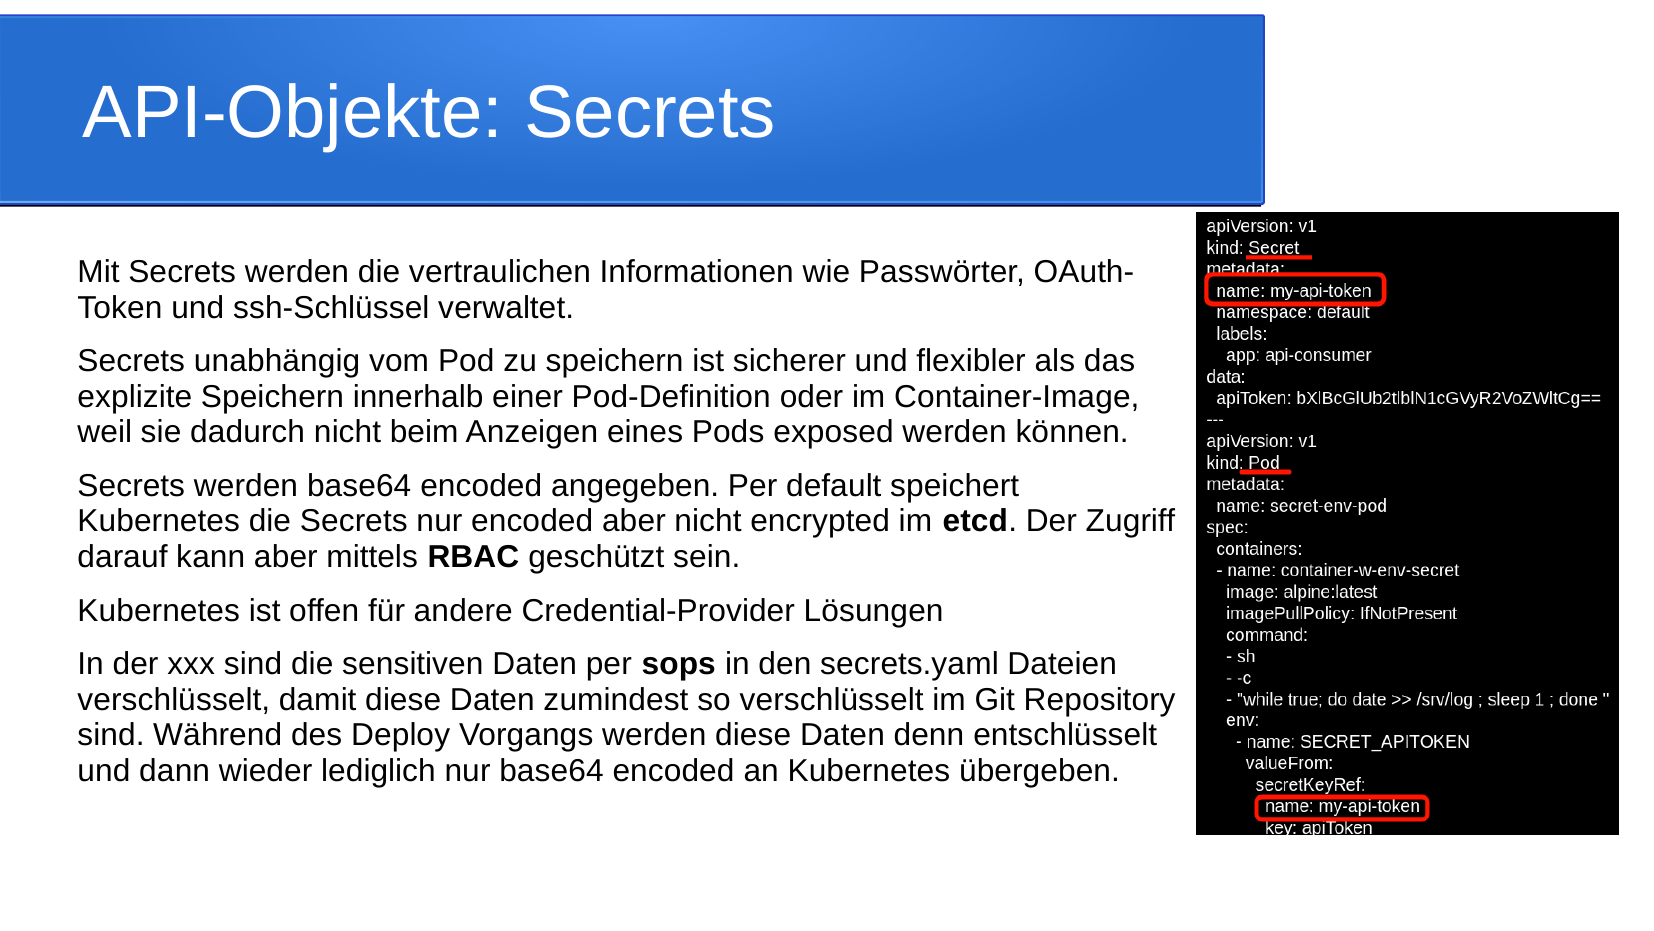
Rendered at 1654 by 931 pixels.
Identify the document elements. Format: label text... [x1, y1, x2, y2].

list Mit Secrets werden die vertraulichen Informationen wie Passwörter, OAuth-Token und ssh-Schlüssel verwaltet. Secrets unabhängig vom Pod zu speichern ist sicherer und flexibler als das explizite Speichern innerhalb einer Pod-Definition oder im Container-Image, weil sie dadurch nicht beim Anzeigen eines Pods exposed werden können. Secrets werden base64 encoded angegeben. Per default speichert Kubernetes die Secrets nur encoded aber nicht encrypted im etcd. Der Zugriff darauf kann aber mittels RBAC geschützt sein. Kubernetes ist offen für andere Credential-Provider Lösungen In der xxx sind die sensitiven Daten per sops in den secrets.yaml Dateien verschlüsselt, damit diese Daten zumindest so verschlüsselt im Git Repository sind. Während des Deploy Vorgangs werden diese Daten denn entschlüsselt und dann wieder lediglich nur base64 encoded an Kubernetes übergeben. [23, 253, 1193, 794]
picture [1196, 212, 1619, 835]
title API-Objekte: Secrets [82, 35, 1235, 189]
